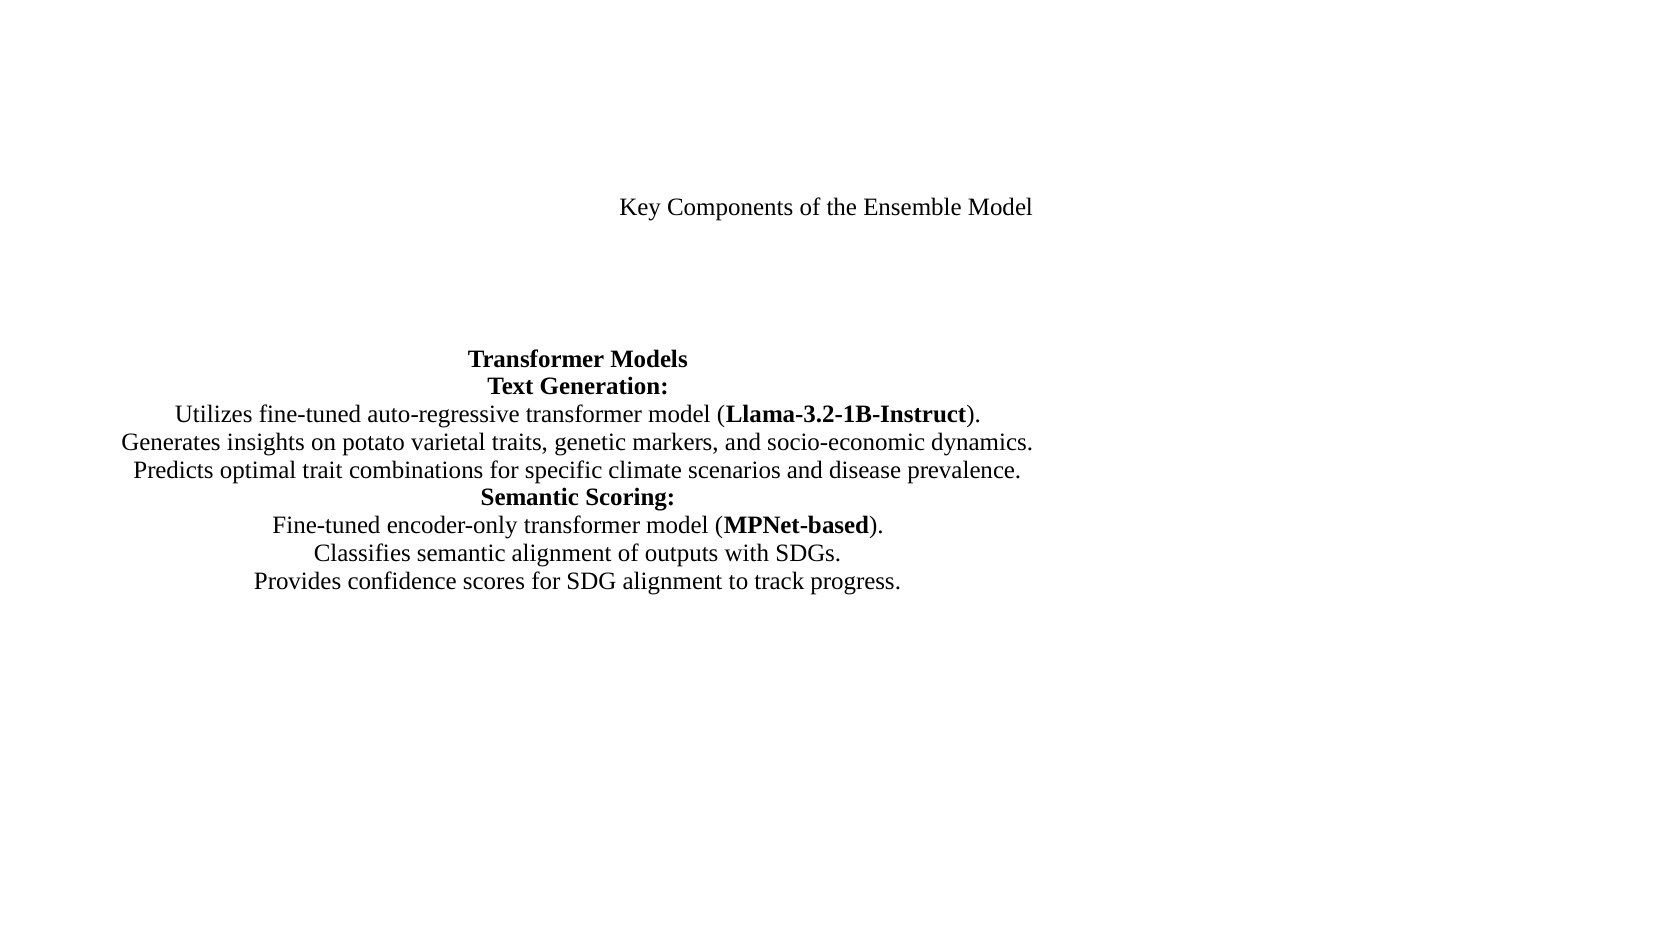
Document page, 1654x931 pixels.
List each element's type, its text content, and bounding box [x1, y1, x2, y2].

text_box Transformer Models Text Generation: Utilizes fine-tuned auto-regressive transformer model (Llama-3.2-1B-Instruct). Generates insights on potato varietal traits, genetic markers, and socio-economic dynamics. Predicts optimal trait combinations for specific climate scenarios and disease prevalence. Semantic Scoring: Fine-tuned encoder-only transformer model (MPNet-based). Classifies semantic alignment of outputs with SDGs. Provides confidence scores for SDG alignment to track progress. [121, 344, 1534, 931]
title Key Components of the Ensemble Model [120, 102, 1533, 311]
